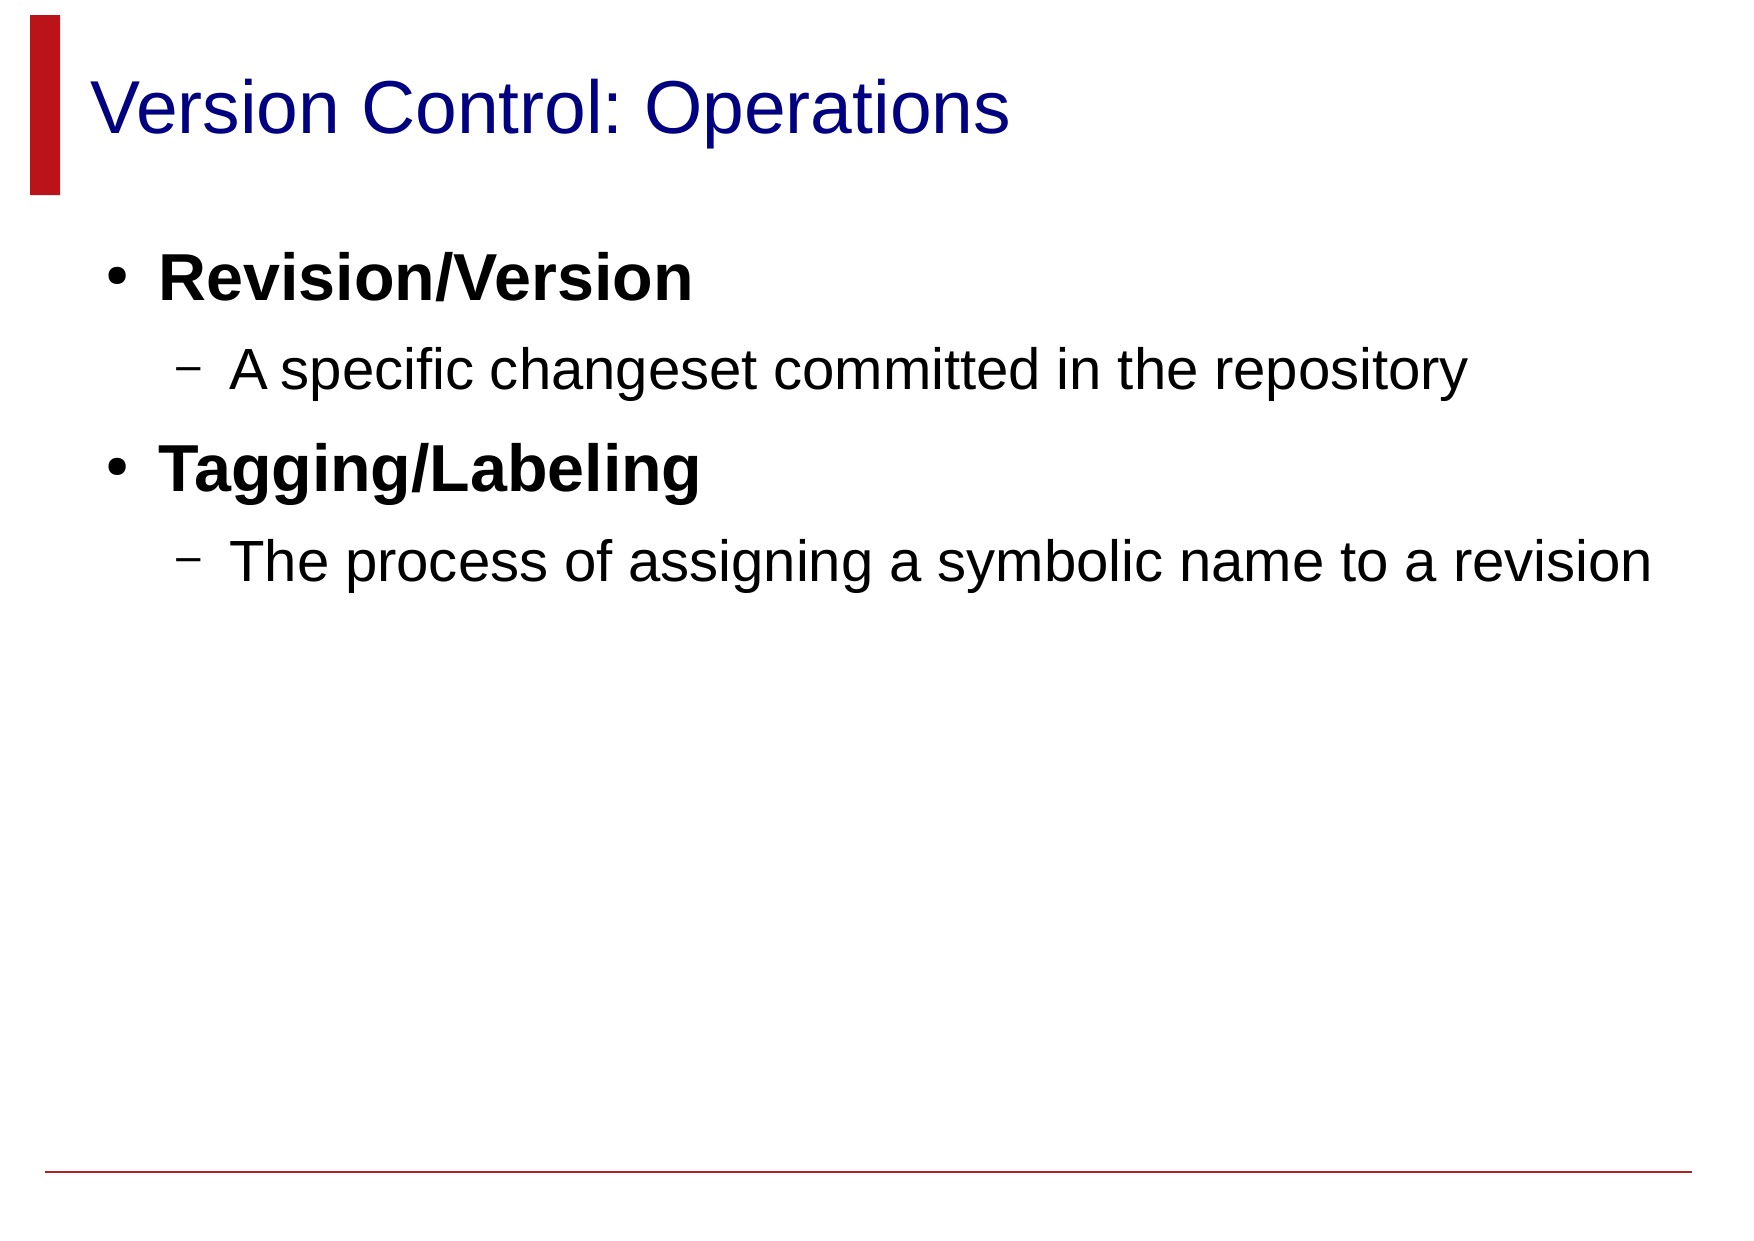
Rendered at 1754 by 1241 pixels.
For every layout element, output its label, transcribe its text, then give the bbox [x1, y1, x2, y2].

list Revision/Version A specific changeset committed in the repository Tagging/Labeling The process of assigning a symbolic name to a revision [87, 240, 1696, 1081]
title Version Control: Operations [90, 19, 1726, 196]
